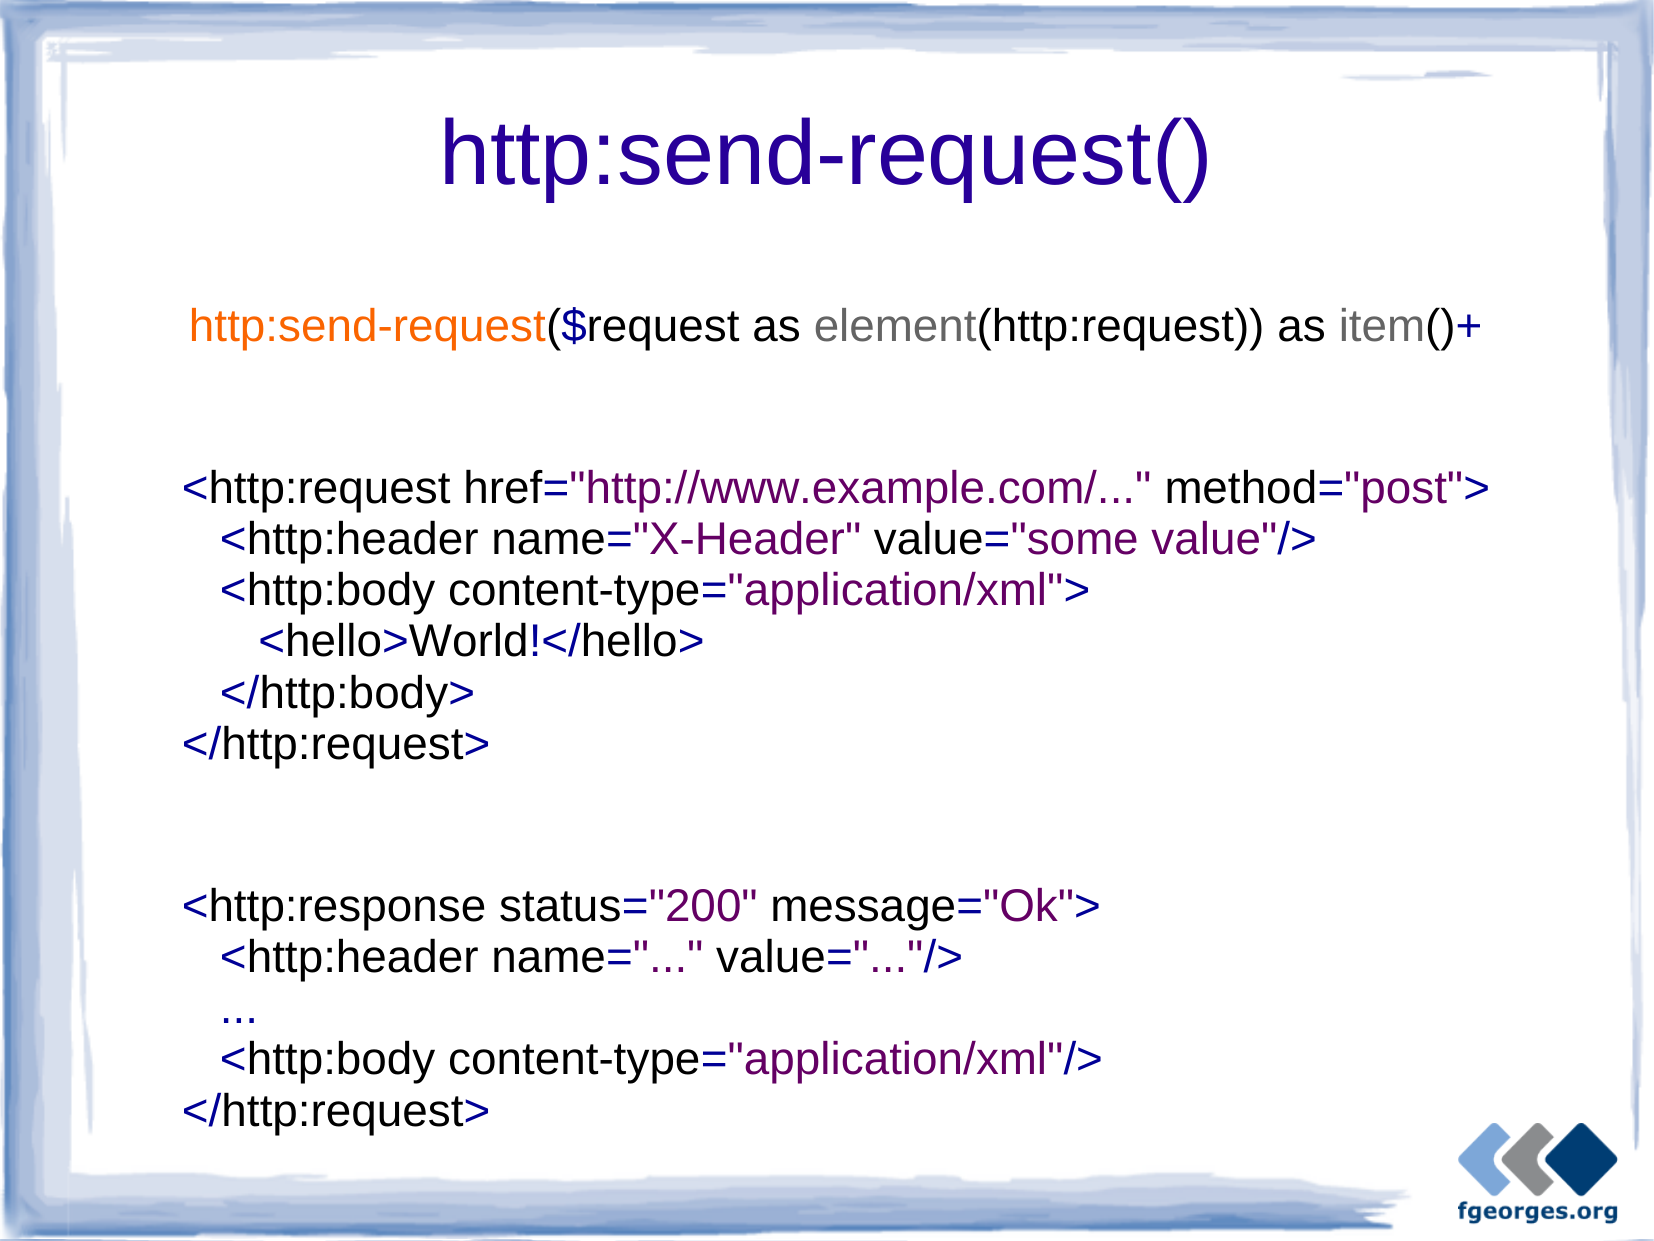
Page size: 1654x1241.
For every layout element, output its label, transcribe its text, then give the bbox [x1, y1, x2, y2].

title http:send-request() [82, 56, 1571, 250]
list http:send-request($request as element(http:request)) as item()+ <http:request href="http://www.example.com/..." method="post"> <http:header name="X-Header" value="some value"/> <http:body content-type="application/xml"> <hello>World!</hello> </http:body> </http:request> <http:response status="200" message="Ok"> <http:header name="..." value="..."/> ... <http:body content-type="application/xml"/> </http:request> [118, 300, 1571, 1212]
picture [0, 0, 1654, 1241]
